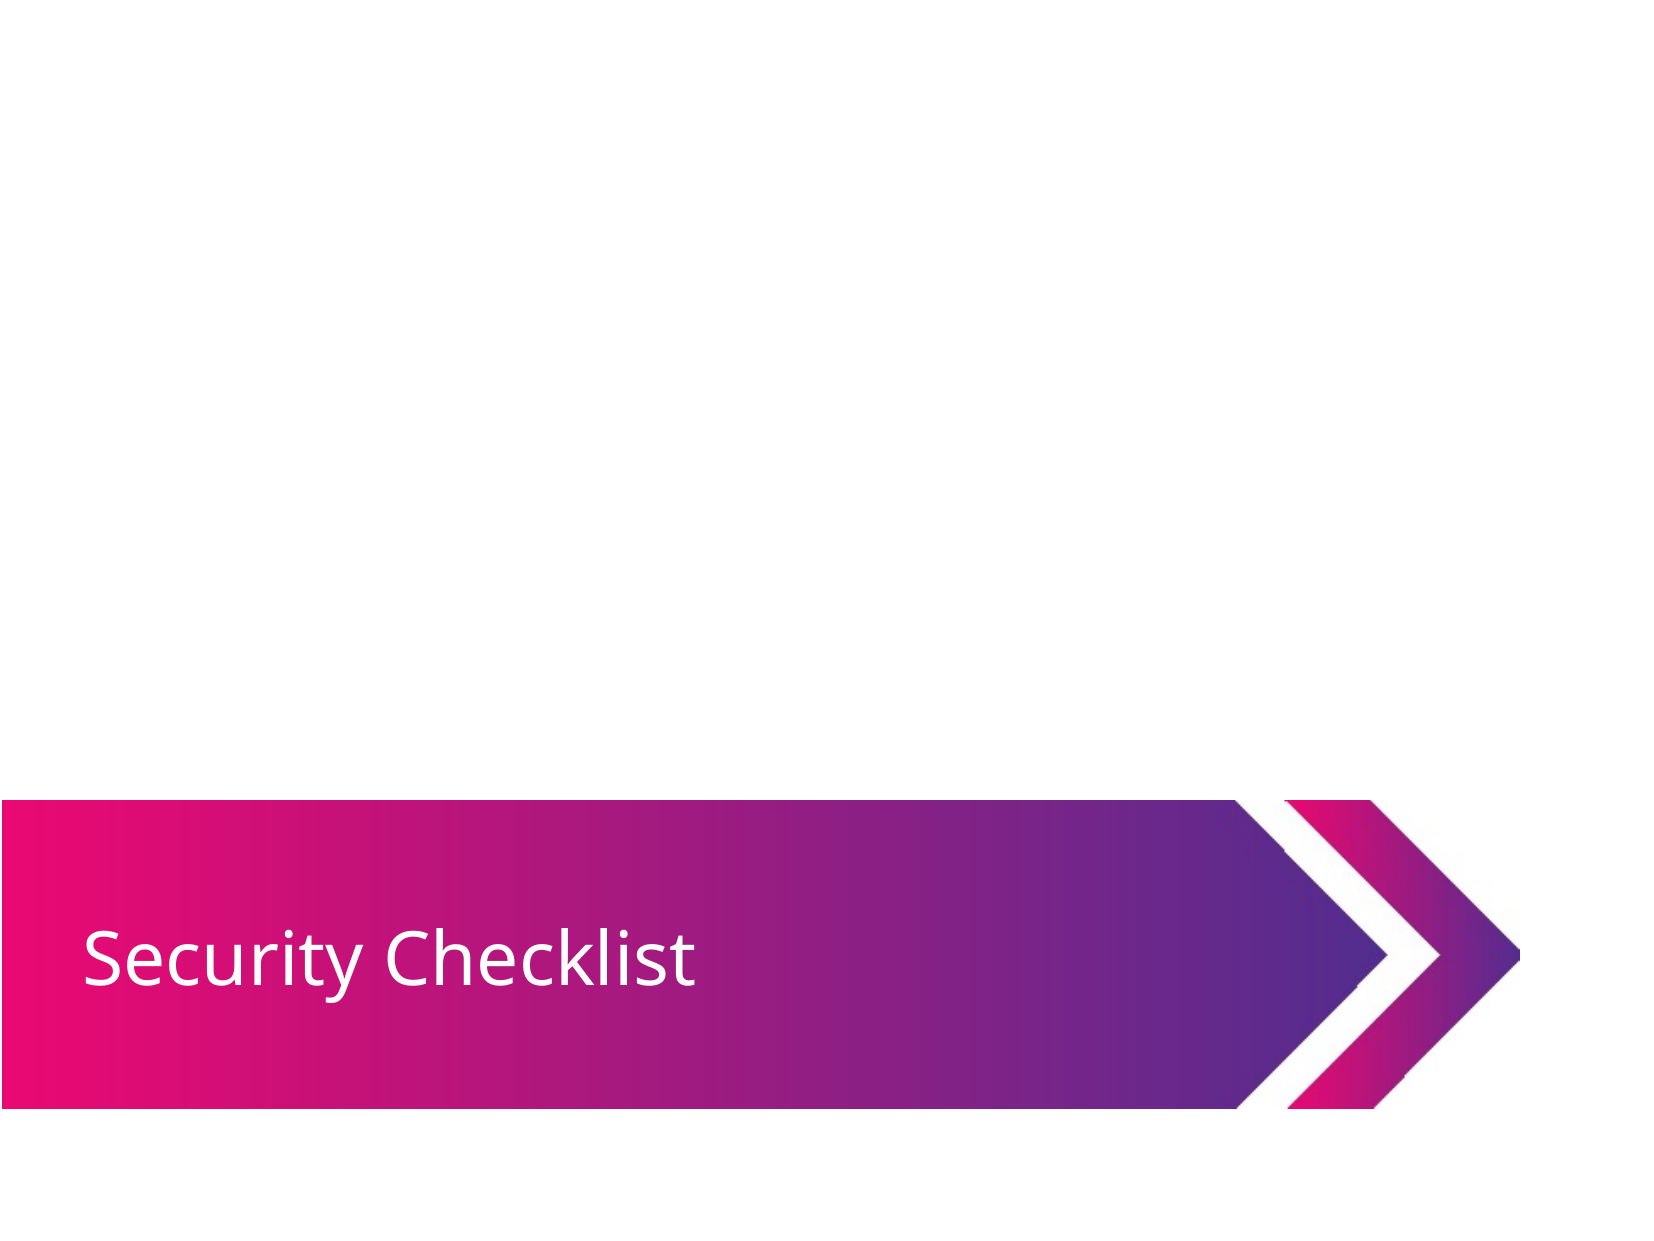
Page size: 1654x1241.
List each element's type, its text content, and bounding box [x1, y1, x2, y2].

title Security Checklist [82, 852, 1396, 1060]
picture [2, 800, 1520, 1109]
